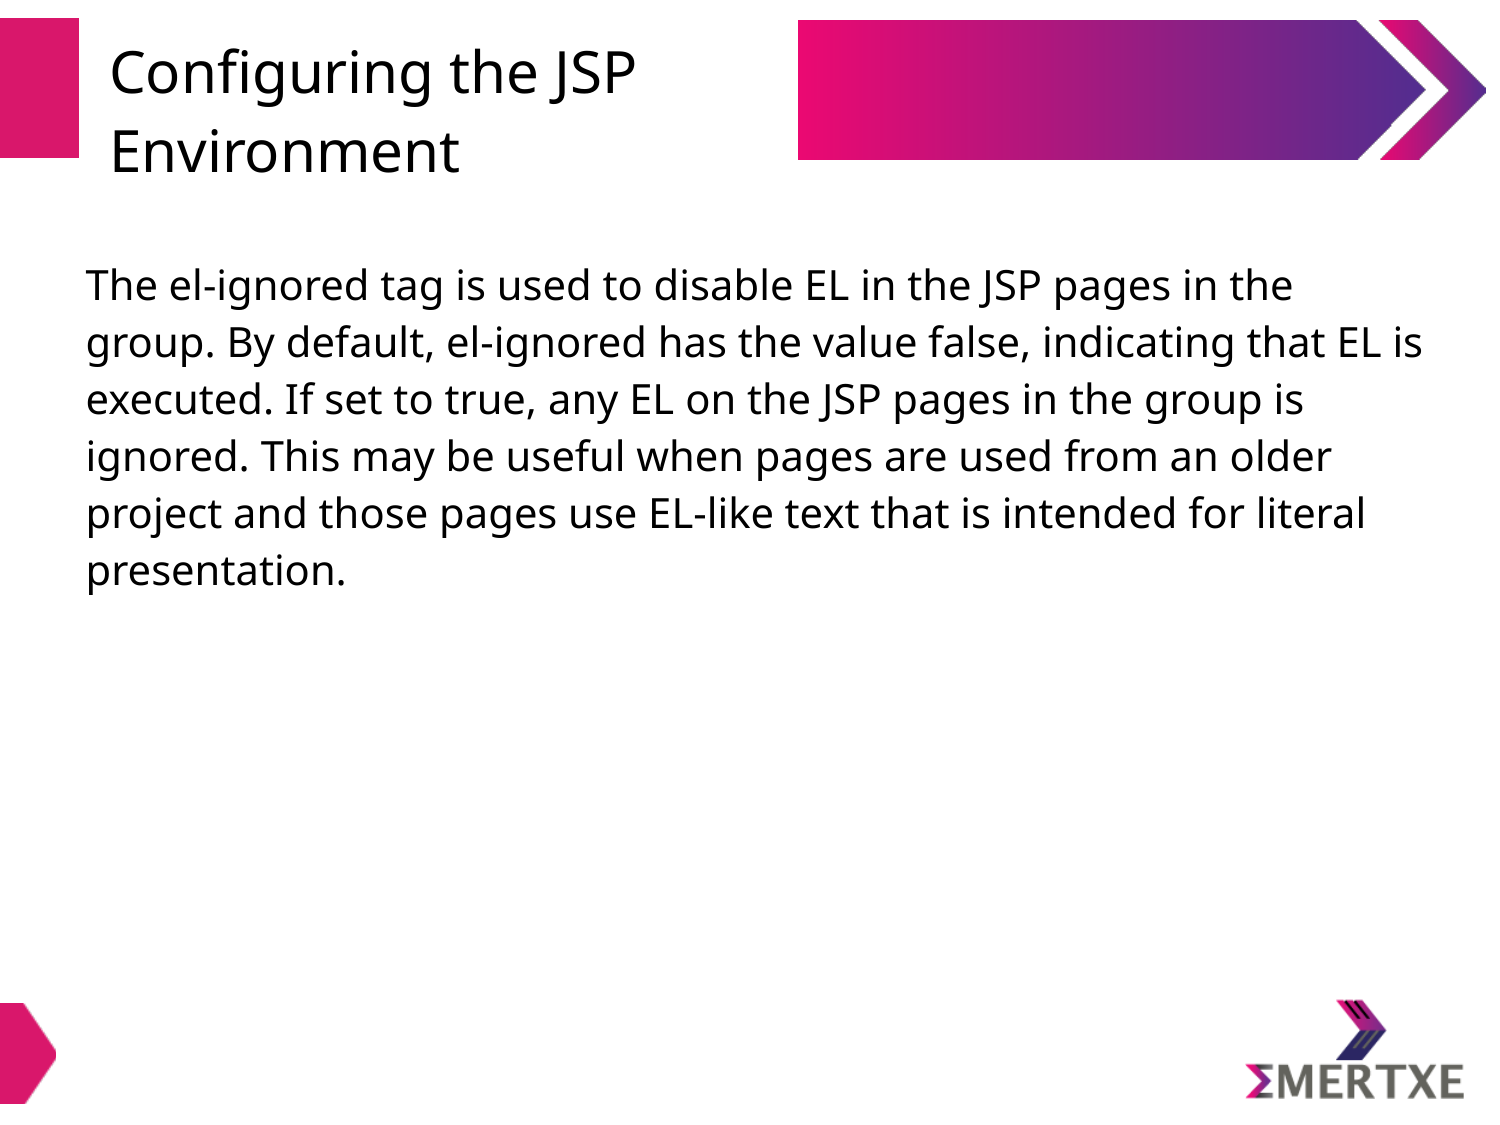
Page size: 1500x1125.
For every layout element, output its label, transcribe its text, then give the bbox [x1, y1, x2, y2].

text_box Configuring the JSP Environment [94, 23, 756, 175]
picture [798, 20, 1486, 160]
text_box The el-ignored tag is used to disable EL in the JSP pages in the group. By default, el-ignored has the value false, indicating that EL is executed. If set to true, any EL on the JSP pages in the group is ignored. This may be useful when pages are used from an older project and those pages use EL-like text that is intended for literal presentation. [70, 248, 1441, 557]
picture [1245, 996, 1465, 1099]
